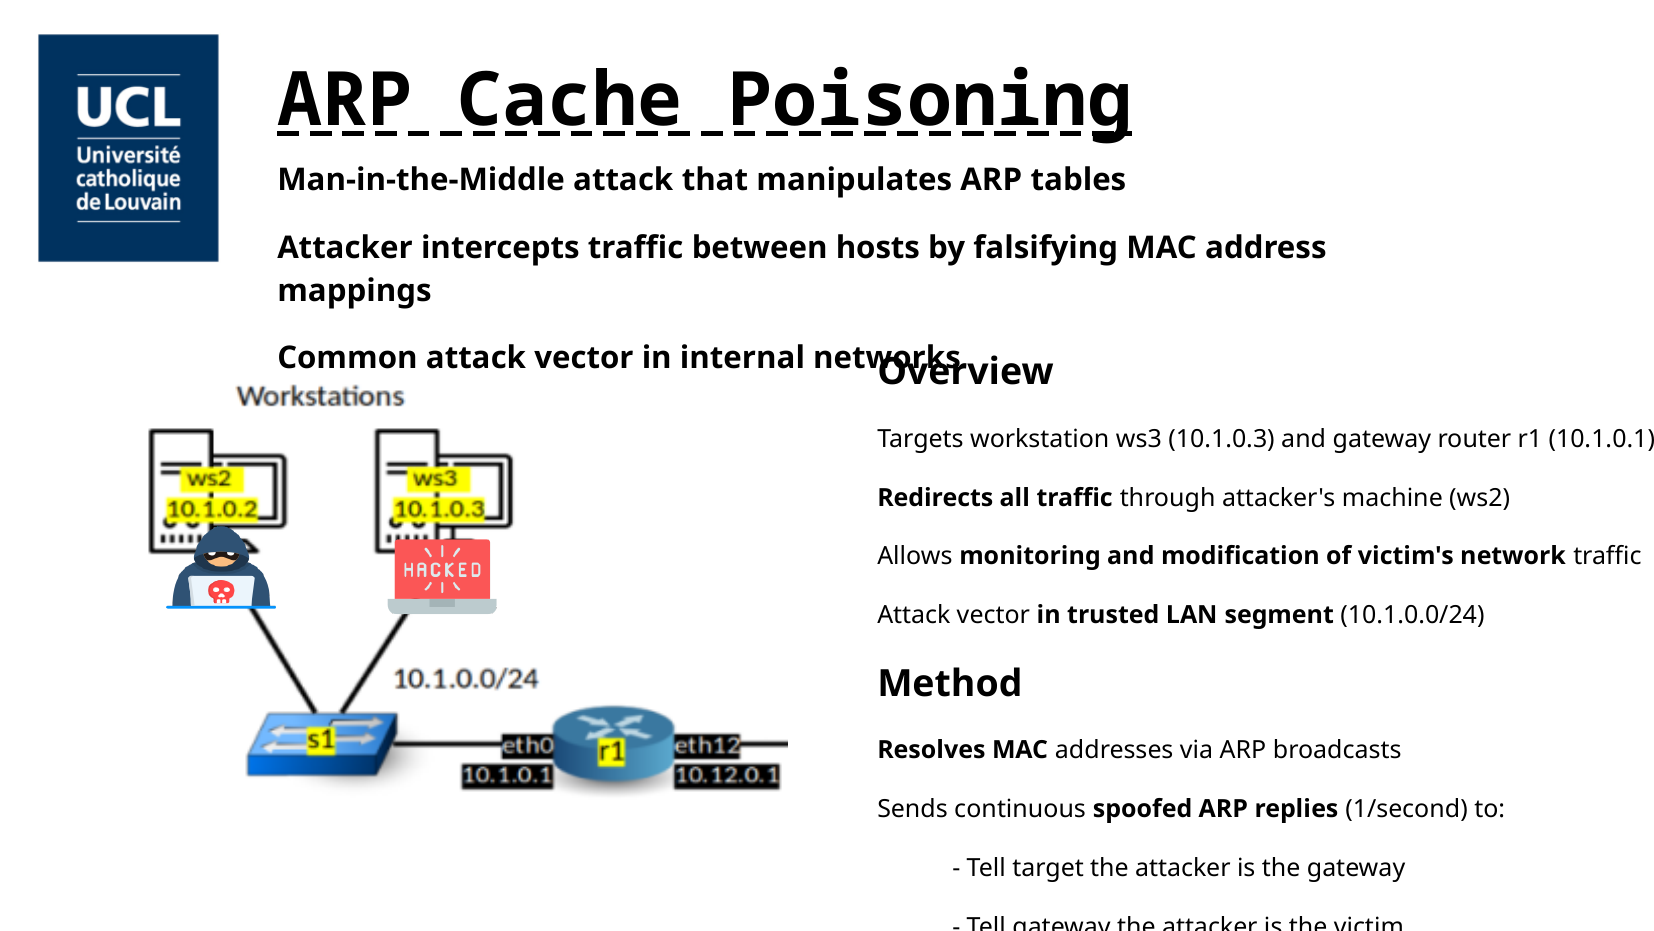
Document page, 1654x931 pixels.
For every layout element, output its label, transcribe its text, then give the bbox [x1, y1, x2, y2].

picture [37, 33, 221, 263]
picture [125, 374, 788, 805]
text_box ARP Cache Poisoning [262, 37, 1193, 128]
text_box Man-in-the-Middle attack that manipulates ARP tables Attacker intercepts traffic between hosts by falsifying MAC address mappings Common attack vector in internal networks [262, 150, 1504, 356]
text_box Overview Targets workstation ws3 (10.1.0.3) and gateway router r1 (10.1.0.1) Redirects all traffic through attacker's machine (ws2) Allows monitoring and modification of victim's network traffic Attack vector in trusted LAN segment (10.1.0.0/24) Method Resolves MAC addresses via ARP broadcasts Sends continuous spoofed ARP replies (1/second) to: - Tell target the attacker is the gateway - Tell gateway the attacker is the victim Intercepts all ws3 traffic to DMZ (10.12.0.0/24) and Internet [862, 337, 1654, 931]
